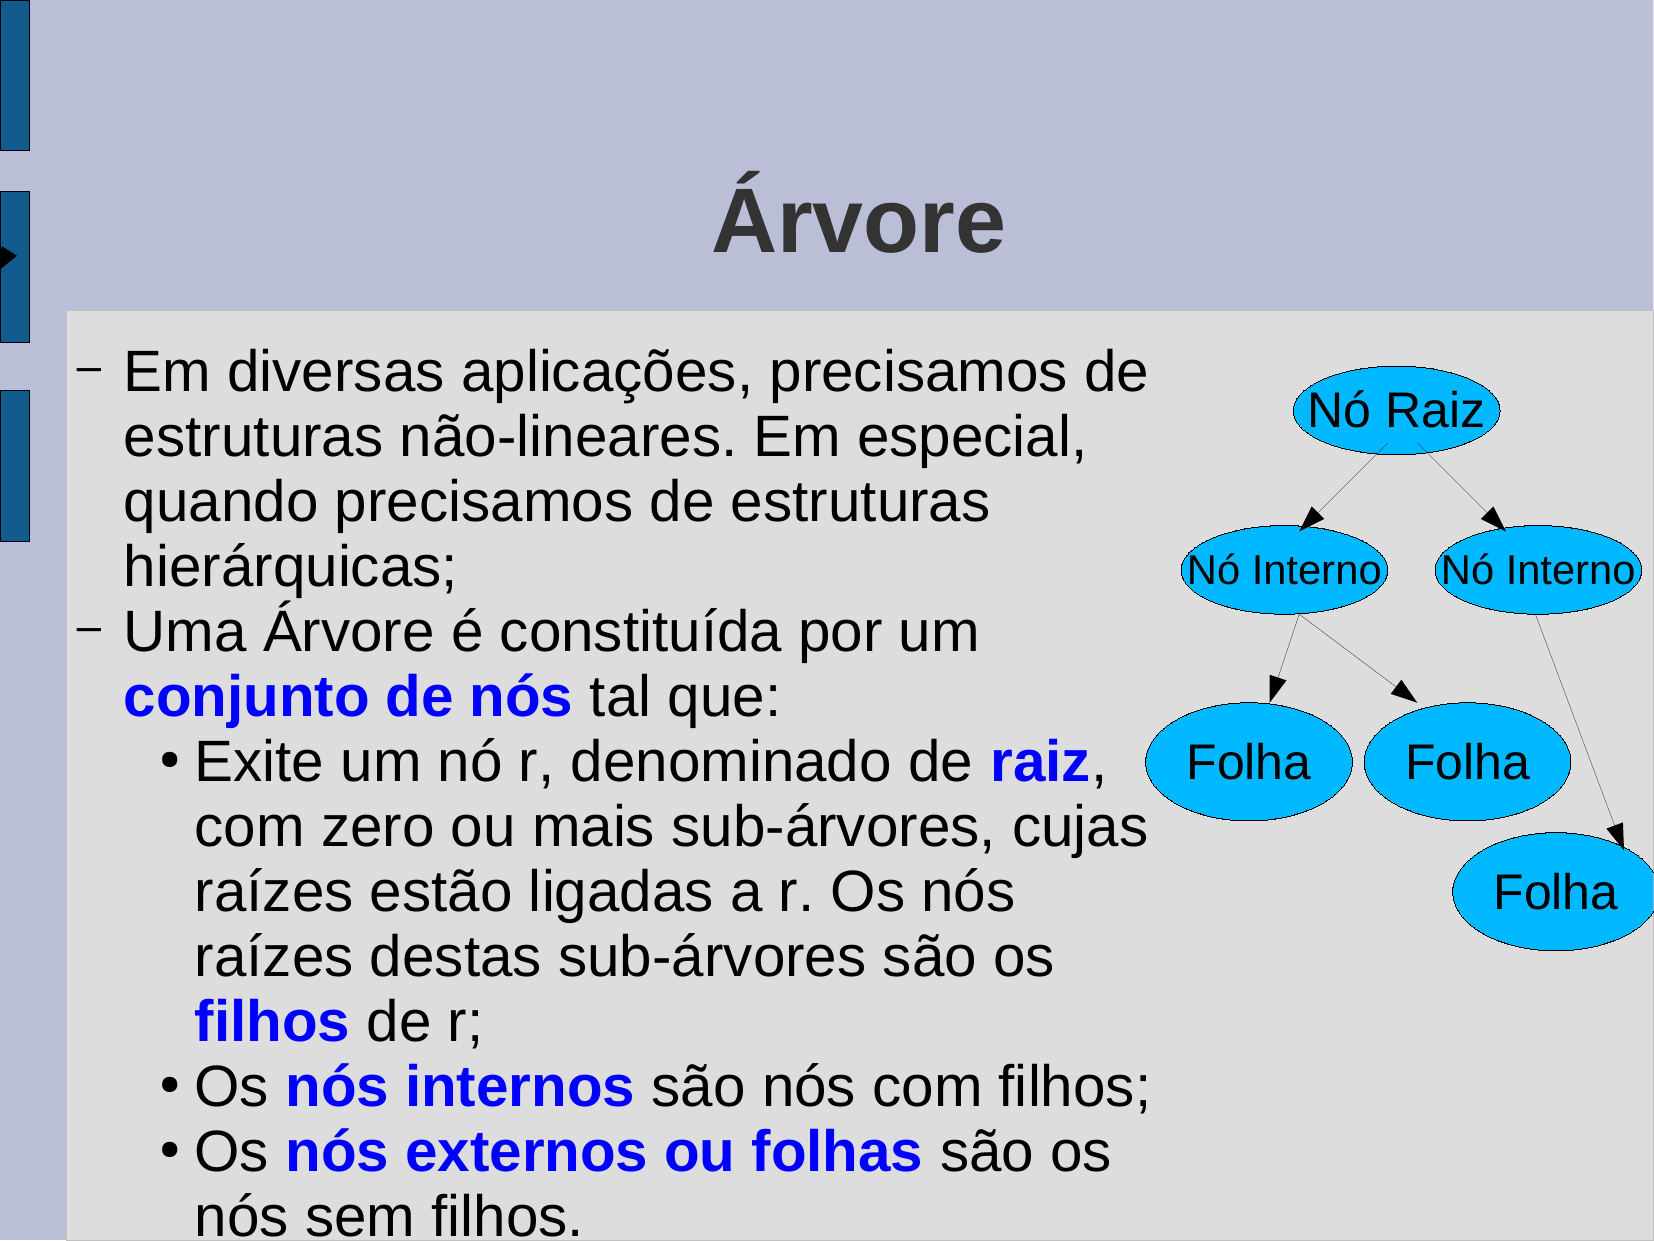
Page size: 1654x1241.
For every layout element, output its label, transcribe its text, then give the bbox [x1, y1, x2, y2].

text_box Folha [1145, 702, 1353, 821]
text_box Folha [1364, 702, 1571, 821]
text_box Folha [1452, 832, 1654, 951]
text_box Nó Raiz [1293, 366, 1501, 455]
title Árvore [152, 117, 1565, 325]
list Em diversas aplicações, precisamos de estruturas não-lineares. Em especial, quando precisamos de estruturas hierárquicas; Uma Árvore é constituída por um conjunto de nós tal que: Exite um nó r, denominado de raiz, com zero ou mais sub-árvores, cujas raízes estão ligadas a r. Os nós raízes destas sub-árvores são os filhos de r; Os nós internos são nós com filhos; Os nós externos ou folhas são os nós sem filhos. [0, 338, 1182, 1241]
text_box Nó Interno [1435, 525, 1642, 615]
text_box Nó Interno [1181, 525, 1388, 615]
